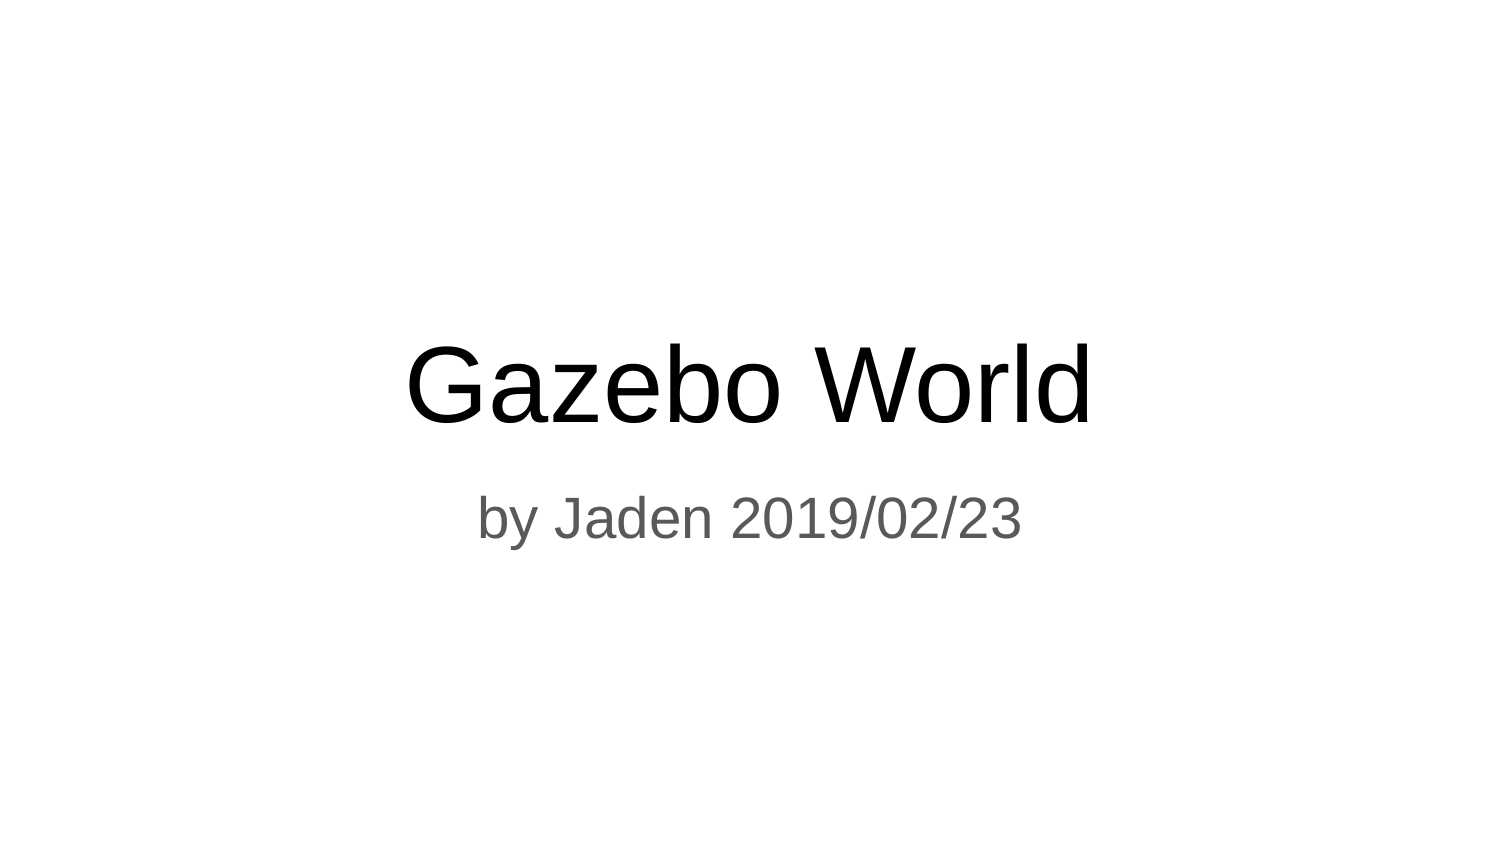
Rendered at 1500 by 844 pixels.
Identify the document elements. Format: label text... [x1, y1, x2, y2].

title Gazebo World [51, 122, 1449, 459]
subtitle by Jaden 2019/02/23 [51, 464, 1449, 595]
